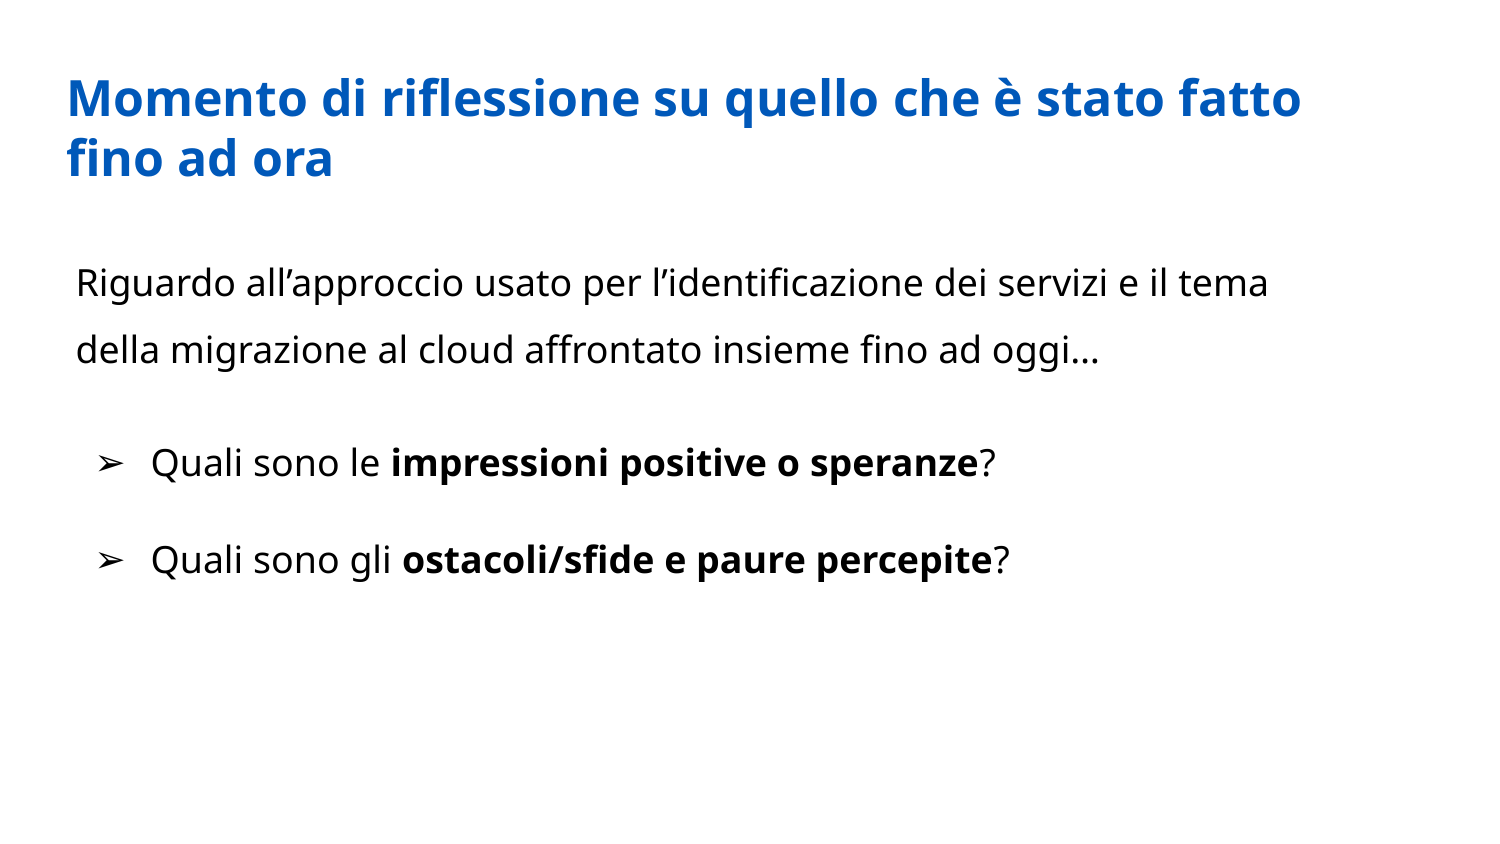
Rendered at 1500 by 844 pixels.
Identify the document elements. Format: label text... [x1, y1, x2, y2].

title Momento di riflessione su quello che è stato fatto fino ad ora [51, 51, 1409, 161]
text_box Riguardo all’approccio usato per l’identificazione dei servizi e il tema della migrazione al cloud affrontato insieme fino ad oggi… Quali sono le impressioni positive o speranze? Quali sono gli ostacoli/sfide e paure percepite? [60, 221, 1380, 787]
